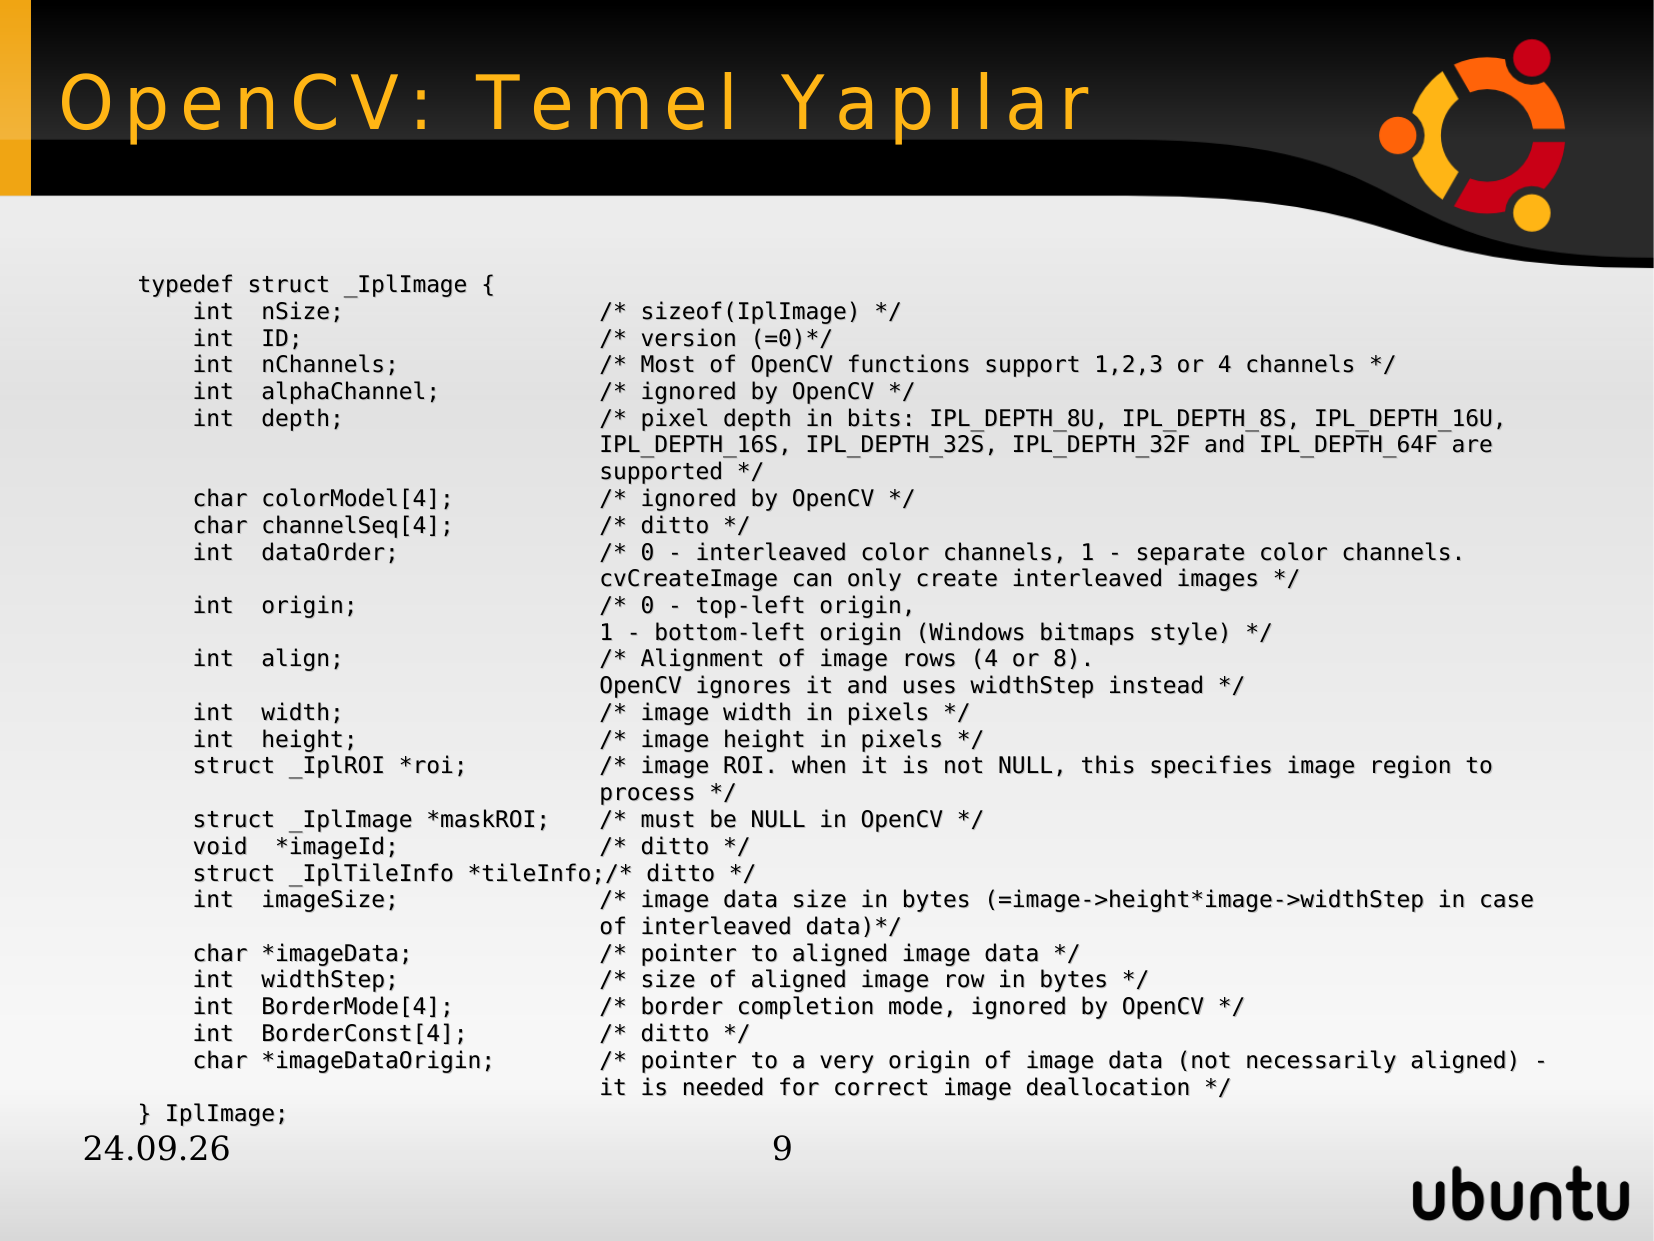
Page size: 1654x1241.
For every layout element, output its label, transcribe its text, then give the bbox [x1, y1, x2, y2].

picture [0, 0, 1654, 1241]
subtitle typedef struct _IplImage { int nSize; /* sizeof(IplImage) */ int ID; /* version (=0)*/ int nChannels; /* Most of OpenCV functions support 1,2,3 or 4 channels */ int alphaChannel; /* ignored by OpenCV */ int depth; /* pixel depth in bits: IPL_DEPTH_8U, IPL_DEPTH_8S, IPL_DEPTH_16U, IPL_DEPTH_16S, IPL_DEPTH_32S, IPL_DEPTH_32F and IPL_DEPTH_64F are supported */ char colorModel[4]; /* ignored by OpenCV */ char channelSeq[4]; /* ditto */ int dataOrder; /* 0 - interleaved color channels, 1 - separate color channels. cvCreateImage can only create interleaved images */ int origin; /* 0 - top-left origin, 1 - bottom-left origin (Windows bitmaps style) */ int align; /* Alignment of image rows (4 or 8). OpenCV ignores it and uses widthStep instead */ int width; /* image width in pixels */ int height; /* image height in pixels */ struct _IplROI *roi; /* image ROI. when it is not NULL, this specifies image region to process */ struct _IplImage *maskROI; /* must be NULL in OpenCV */ void *imageId; /* ditto */ struct _IplTileInfo *tileInfo;/* ditto */ int imageSize; /* image data size in bytes (=image->height*image->widthStep in case of interleaved data)*/ char *imageData; /* pointer to aligned image data */ int widthStep; /* size of aligned image row in bytes */ int BorderMode[4]; /* border completion mode, ignored by OpenCV */ int BorderConst[4]; /* ditto */ char *imageDataOrigin; /* pointer to a very origin of image data (not necessarily aligned) - it is needed for correct image deallocation */ } IplImage; [82, 271, 1571, 1128]
title OpenCV: Temel Yapılar [59, 36, 1270, 171]
